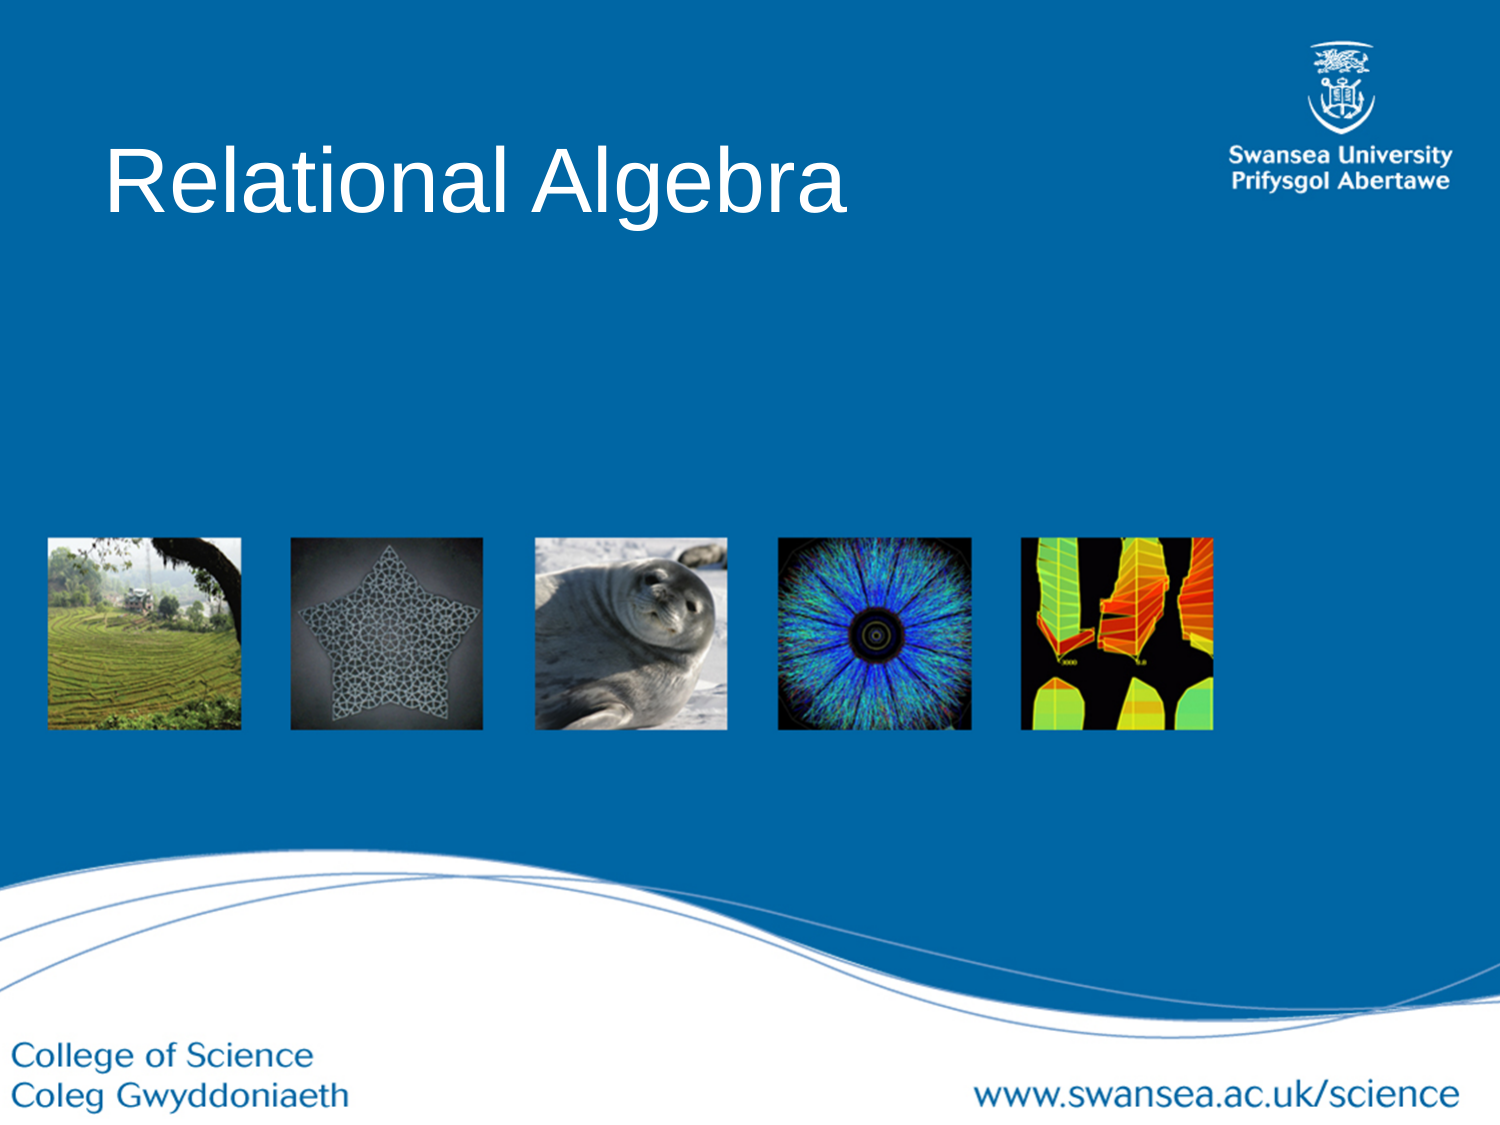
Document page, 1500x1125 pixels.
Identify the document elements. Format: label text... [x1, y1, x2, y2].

picture [0, 0, 1500, 1125]
text_box Relational Algebra [88, 113, 1234, 239]
